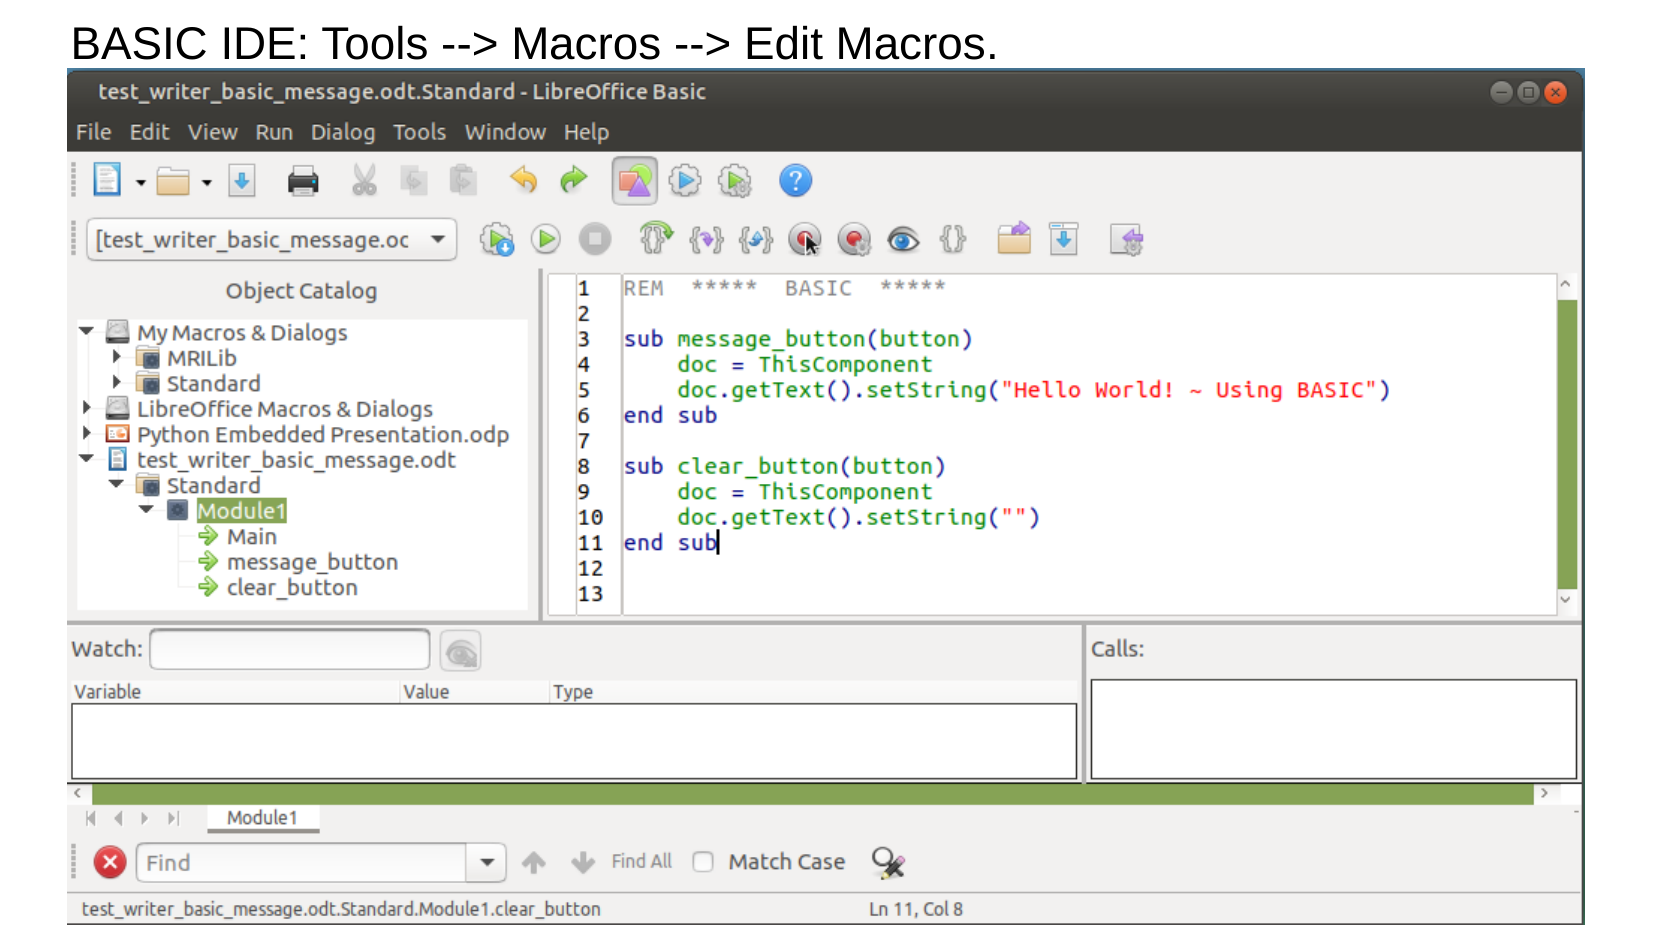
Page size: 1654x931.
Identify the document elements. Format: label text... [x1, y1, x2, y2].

picture [67, 68, 1585, 925]
subtitle BASIC IDE: Tools --> Macros --> Edit Macros. [70, 17, 1559, 68]
